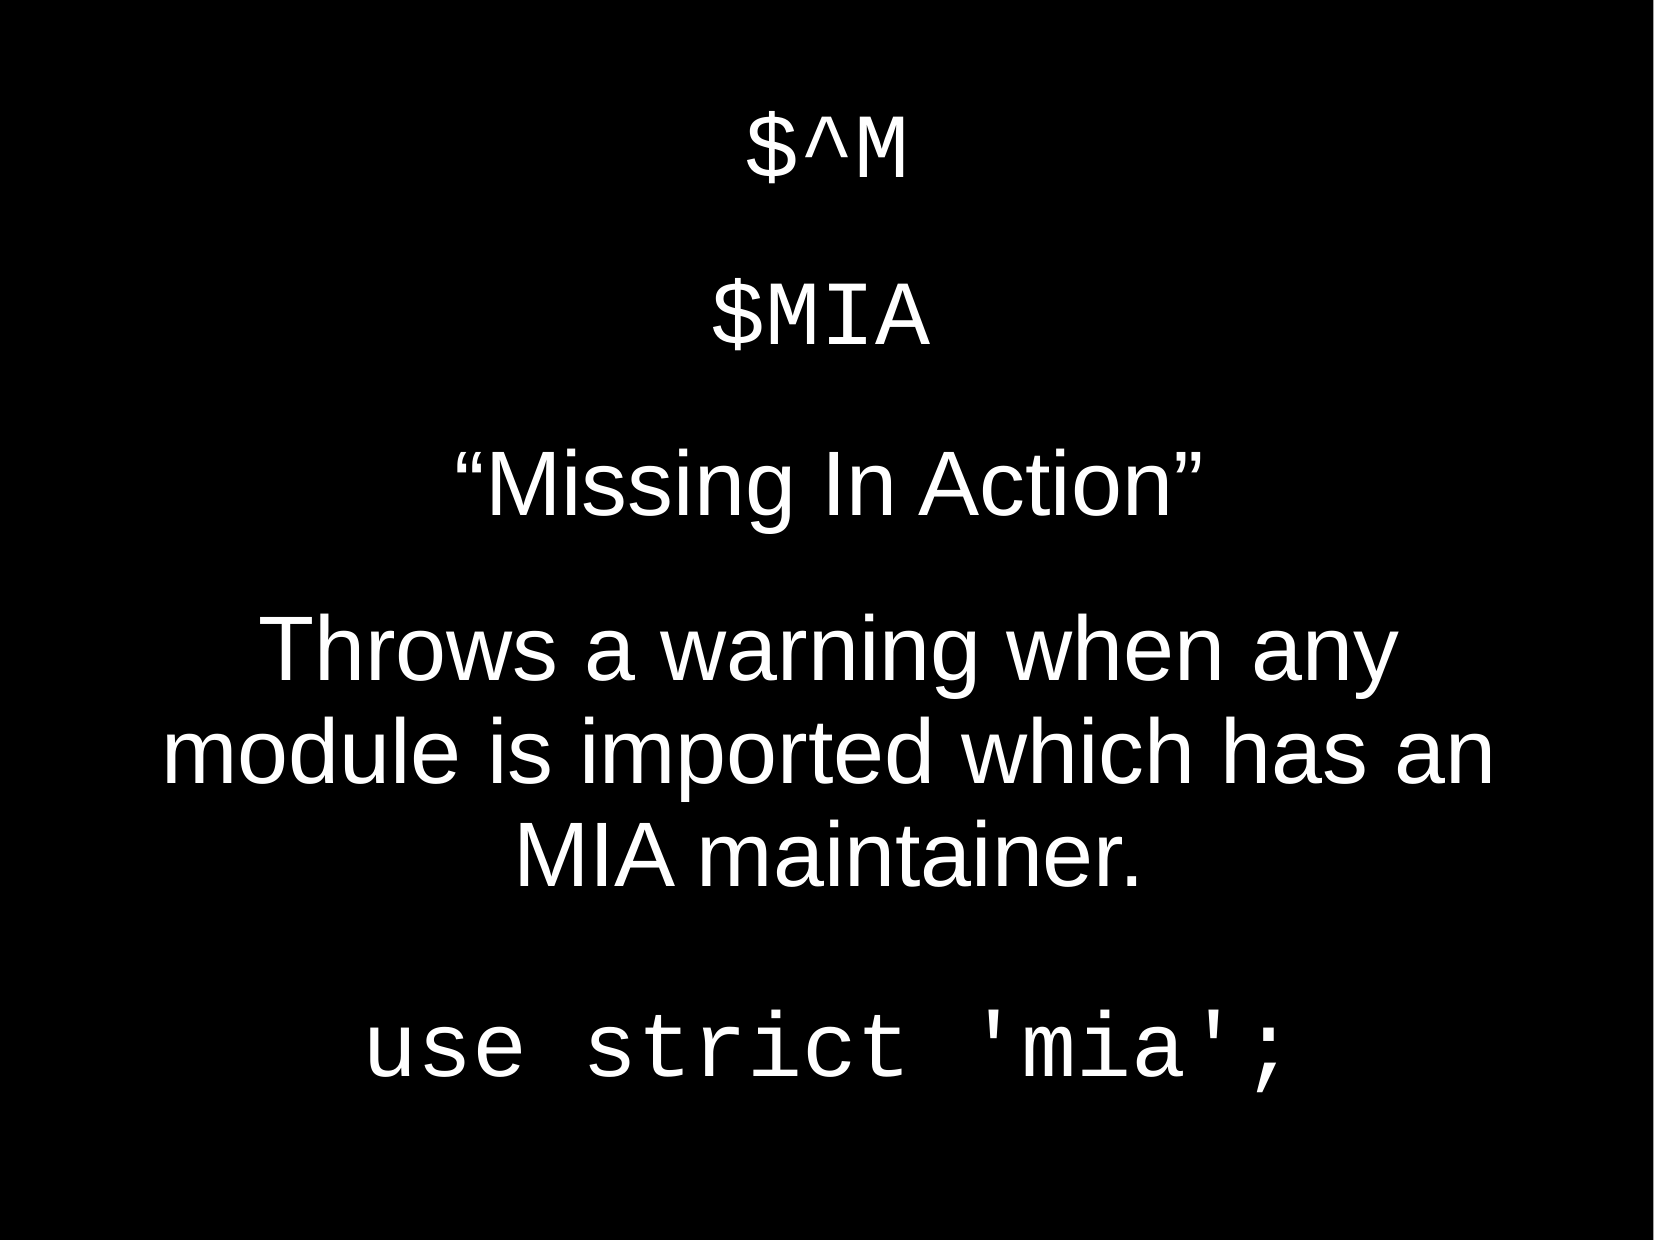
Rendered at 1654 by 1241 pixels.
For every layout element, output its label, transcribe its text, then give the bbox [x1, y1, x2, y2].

title $^M [82, 49, 1571, 257]
text_box $MIA [118, 260, 1524, 380]
text_box “Missing In Action” [126, 425, 1533, 543]
text_box Throws a warning when any module is imported which has an MIA maintainer. [126, 590, 1533, 922]
text_box use strict 'mia'; [126, 992, 1533, 1146]
